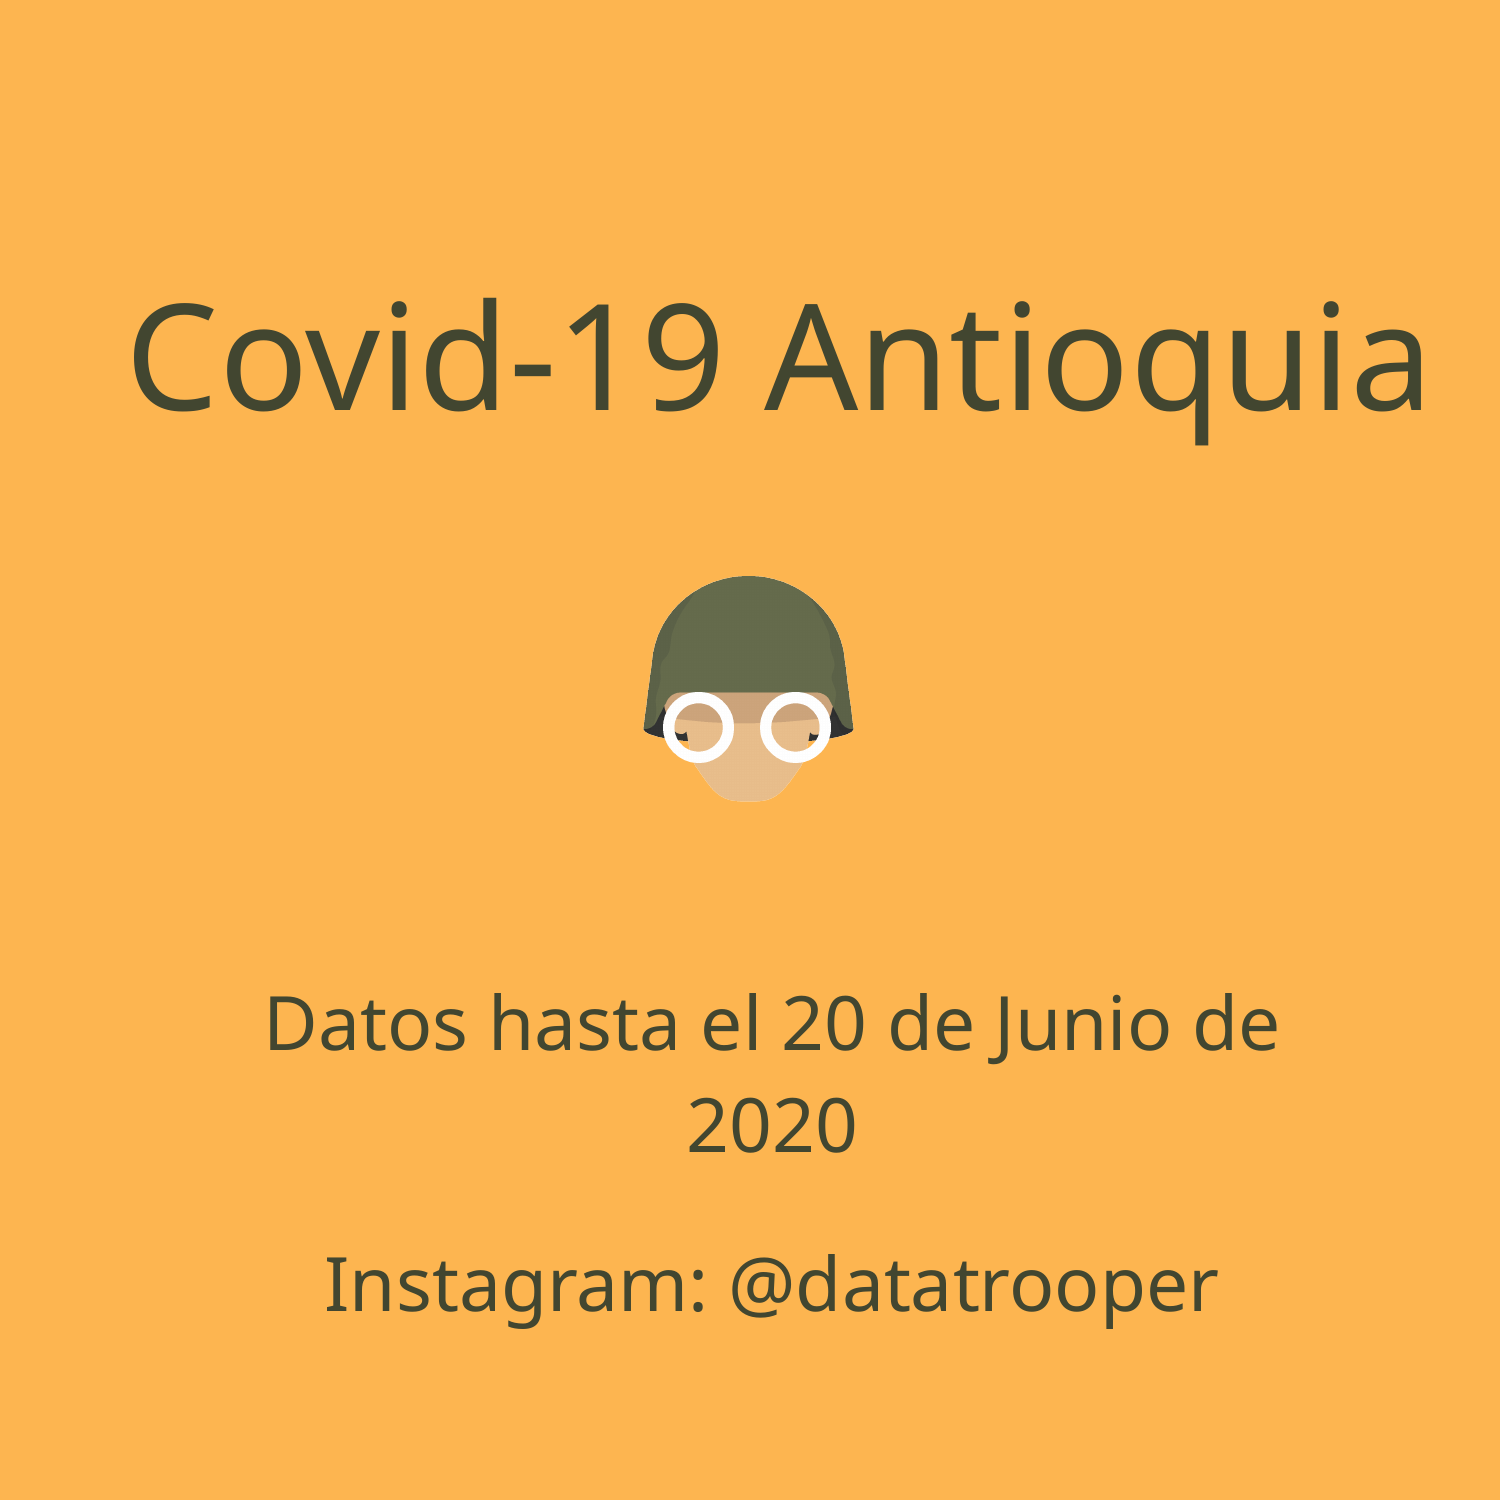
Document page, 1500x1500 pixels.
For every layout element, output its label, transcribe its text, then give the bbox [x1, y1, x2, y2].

picture [600, 509, 886, 883]
title Instagram: @datatrooper [255, 1185, 1291, 1381]
title Covid-19 Antioquia [105, 104, 1455, 601]
title Datos hasta el 20 de Junio de 2020 [255, 975, 1290, 1171]
